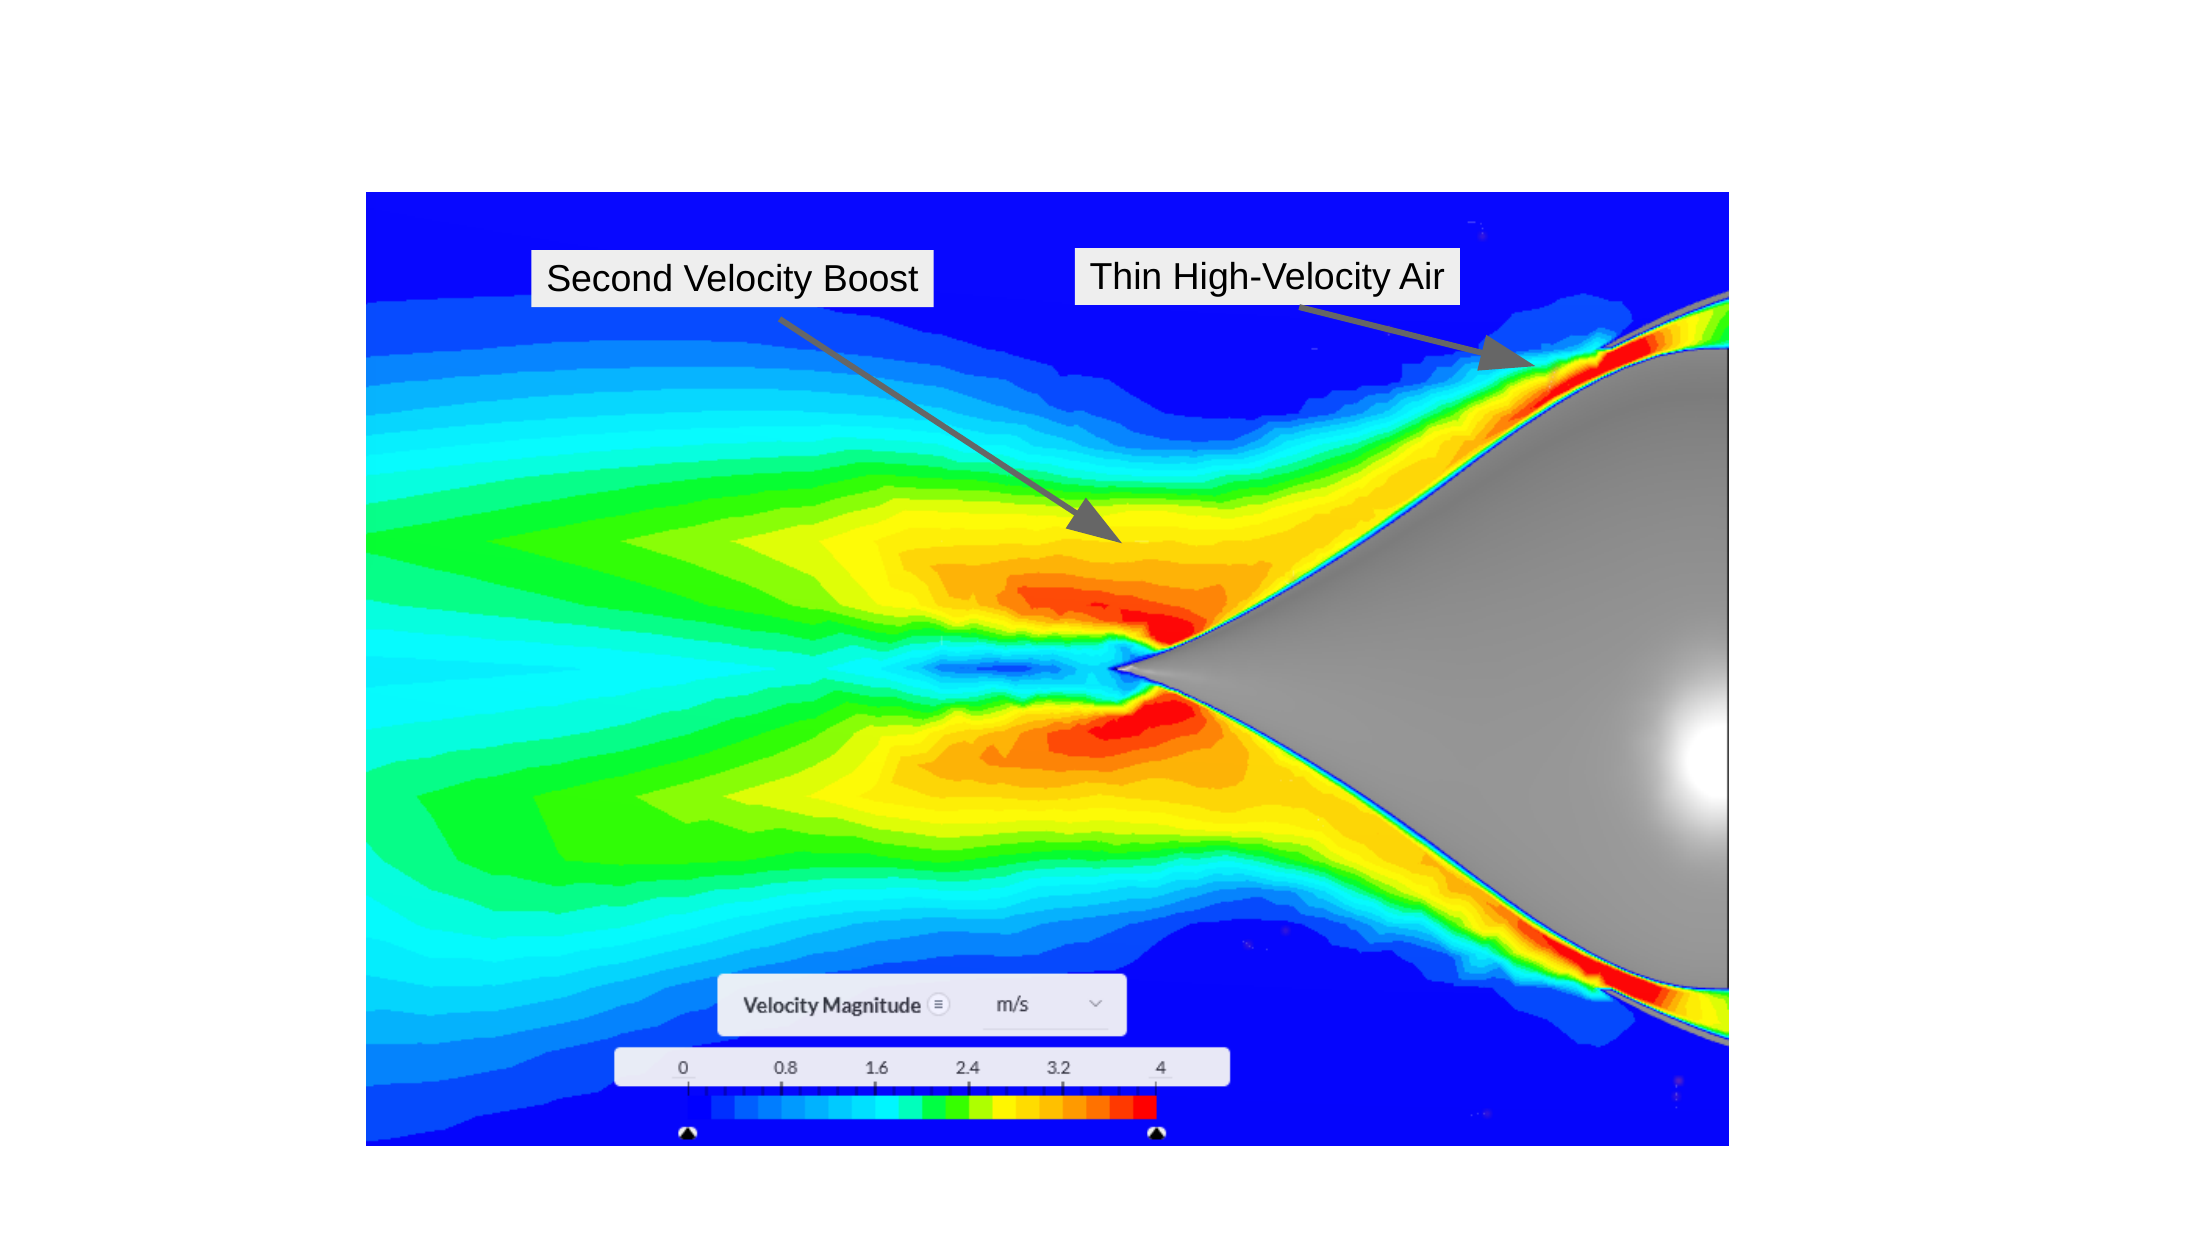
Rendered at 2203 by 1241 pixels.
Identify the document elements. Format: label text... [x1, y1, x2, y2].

text_box Second Velocity Boost [531, 250, 934, 308]
picture [366, 192, 1729, 1146]
text_box Thin High-Velocity Air [1074, 248, 1460, 305]
